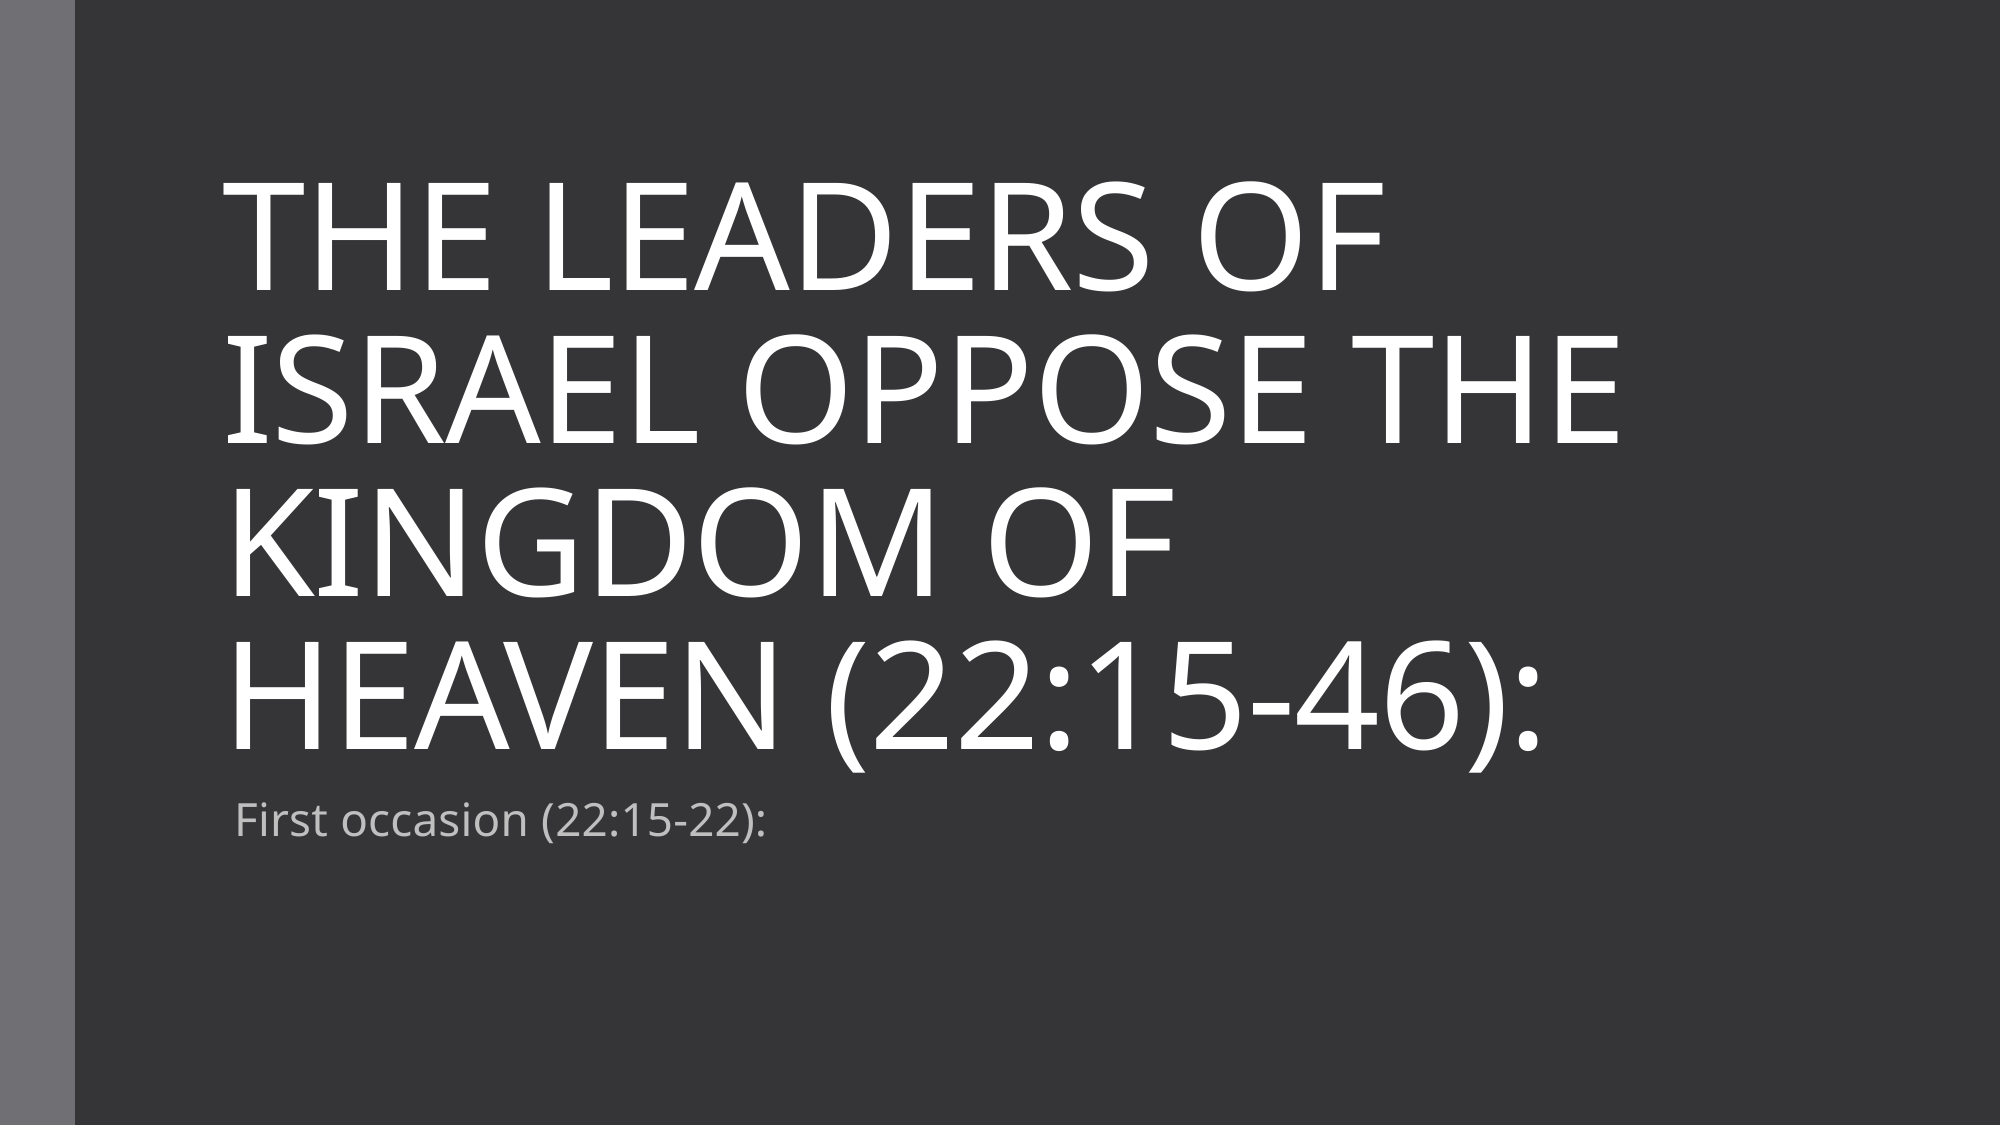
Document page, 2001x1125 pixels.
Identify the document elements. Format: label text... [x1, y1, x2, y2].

title THE LEADERS OF ISRAEL OPPOSE THE KINGDOM OF HEAVEN (22:15-46): [206, 124, 1752, 787]
subtitle First occasion (22:15-22): [206, 787, 1752, 1066]
